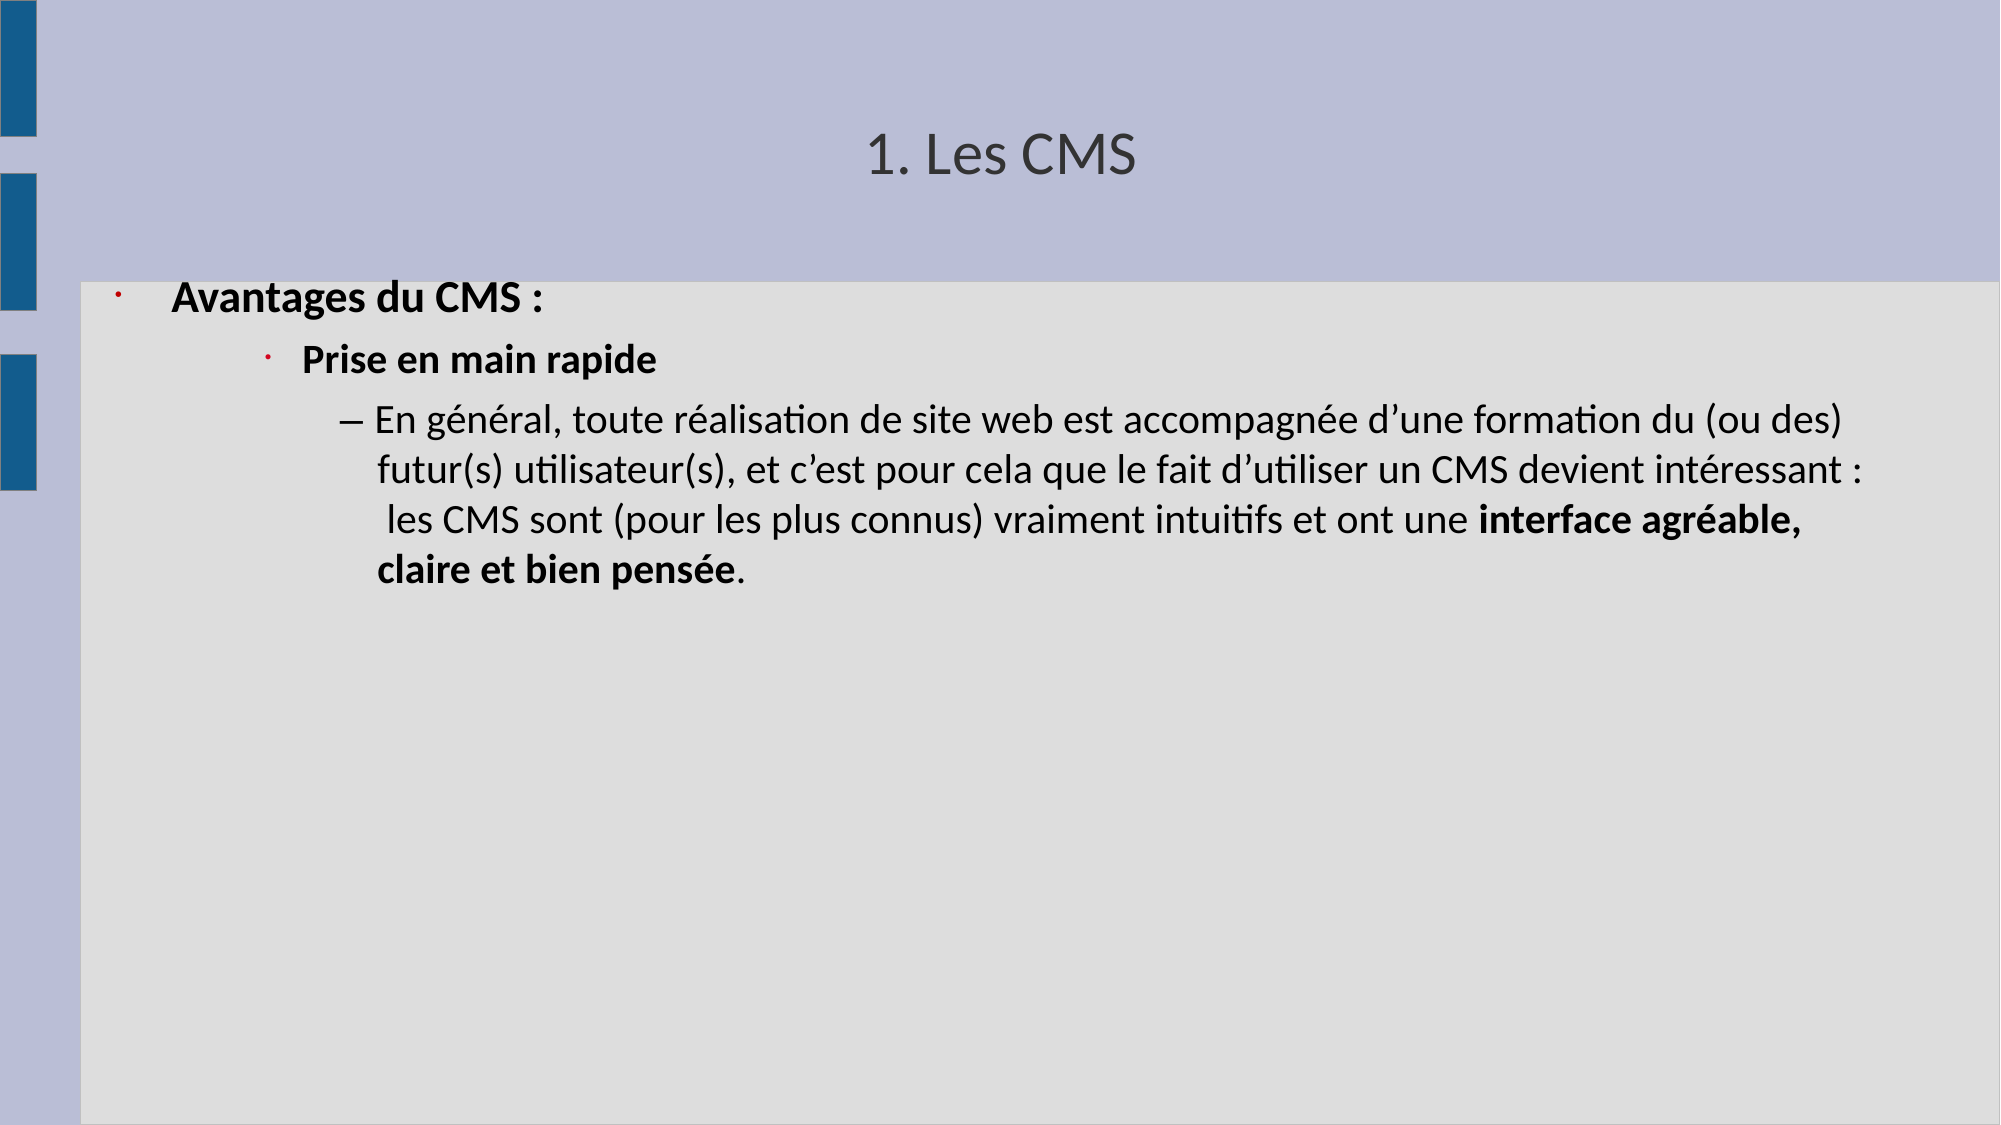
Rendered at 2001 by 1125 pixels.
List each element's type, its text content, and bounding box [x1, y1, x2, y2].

text_box Avantages du CMS : Prise en main rapide – En général, toute réalisation de site web est accompagnée d’une formation du (ou des) futur(s) utilisateur(s), et c’est pour cela que le fait d’utiliser un CMS devient intéressant : les CMS sont (pour les plus connus) vraiment intuitifs et ont une interface agréable, claire et bien pensée. [112, 254, 1868, 593]
title 1. Les CMS [859, 109, 1141, 254]
